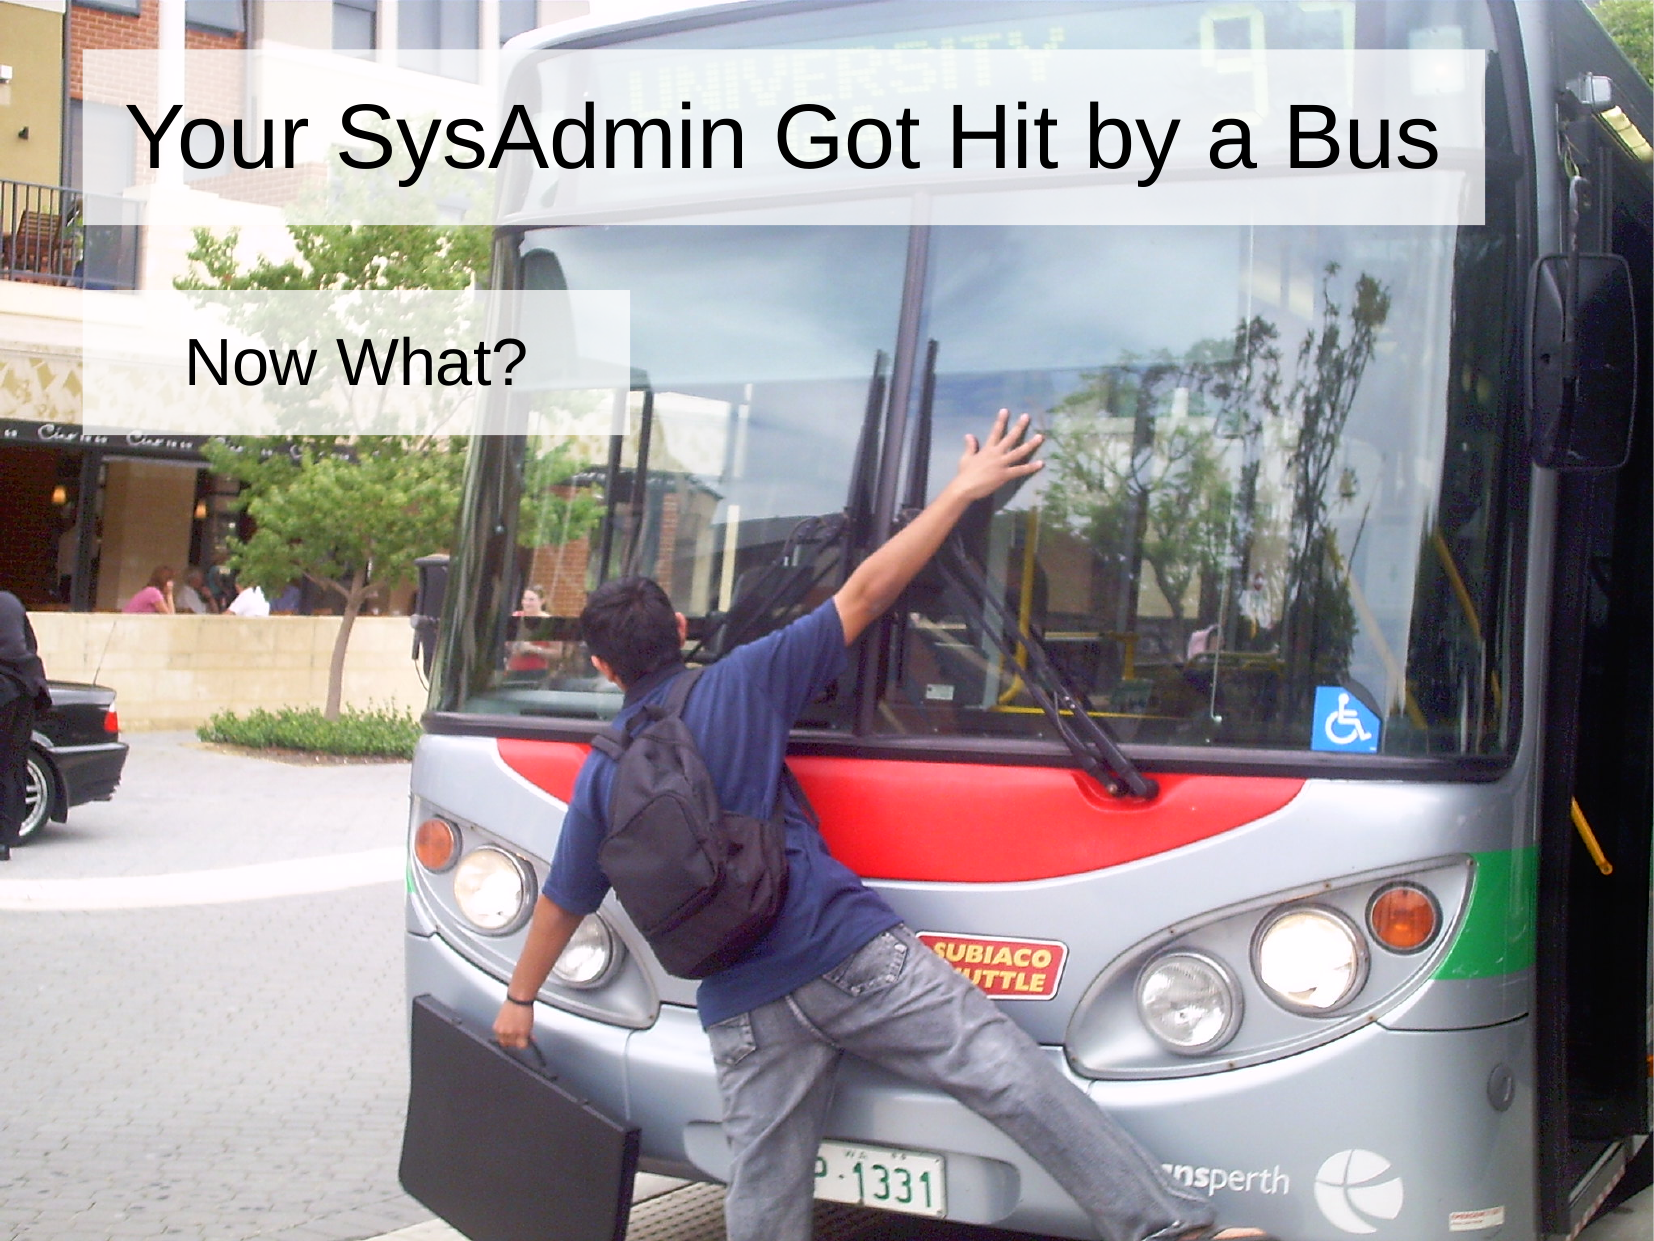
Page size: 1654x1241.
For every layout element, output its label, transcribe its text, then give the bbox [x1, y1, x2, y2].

picture [0, 0, 1654, 1241]
subtitle Now What? [82, 290, 631, 436]
title Your SysAdmin Got Hit by a Bus [82, 49, 1486, 226]
